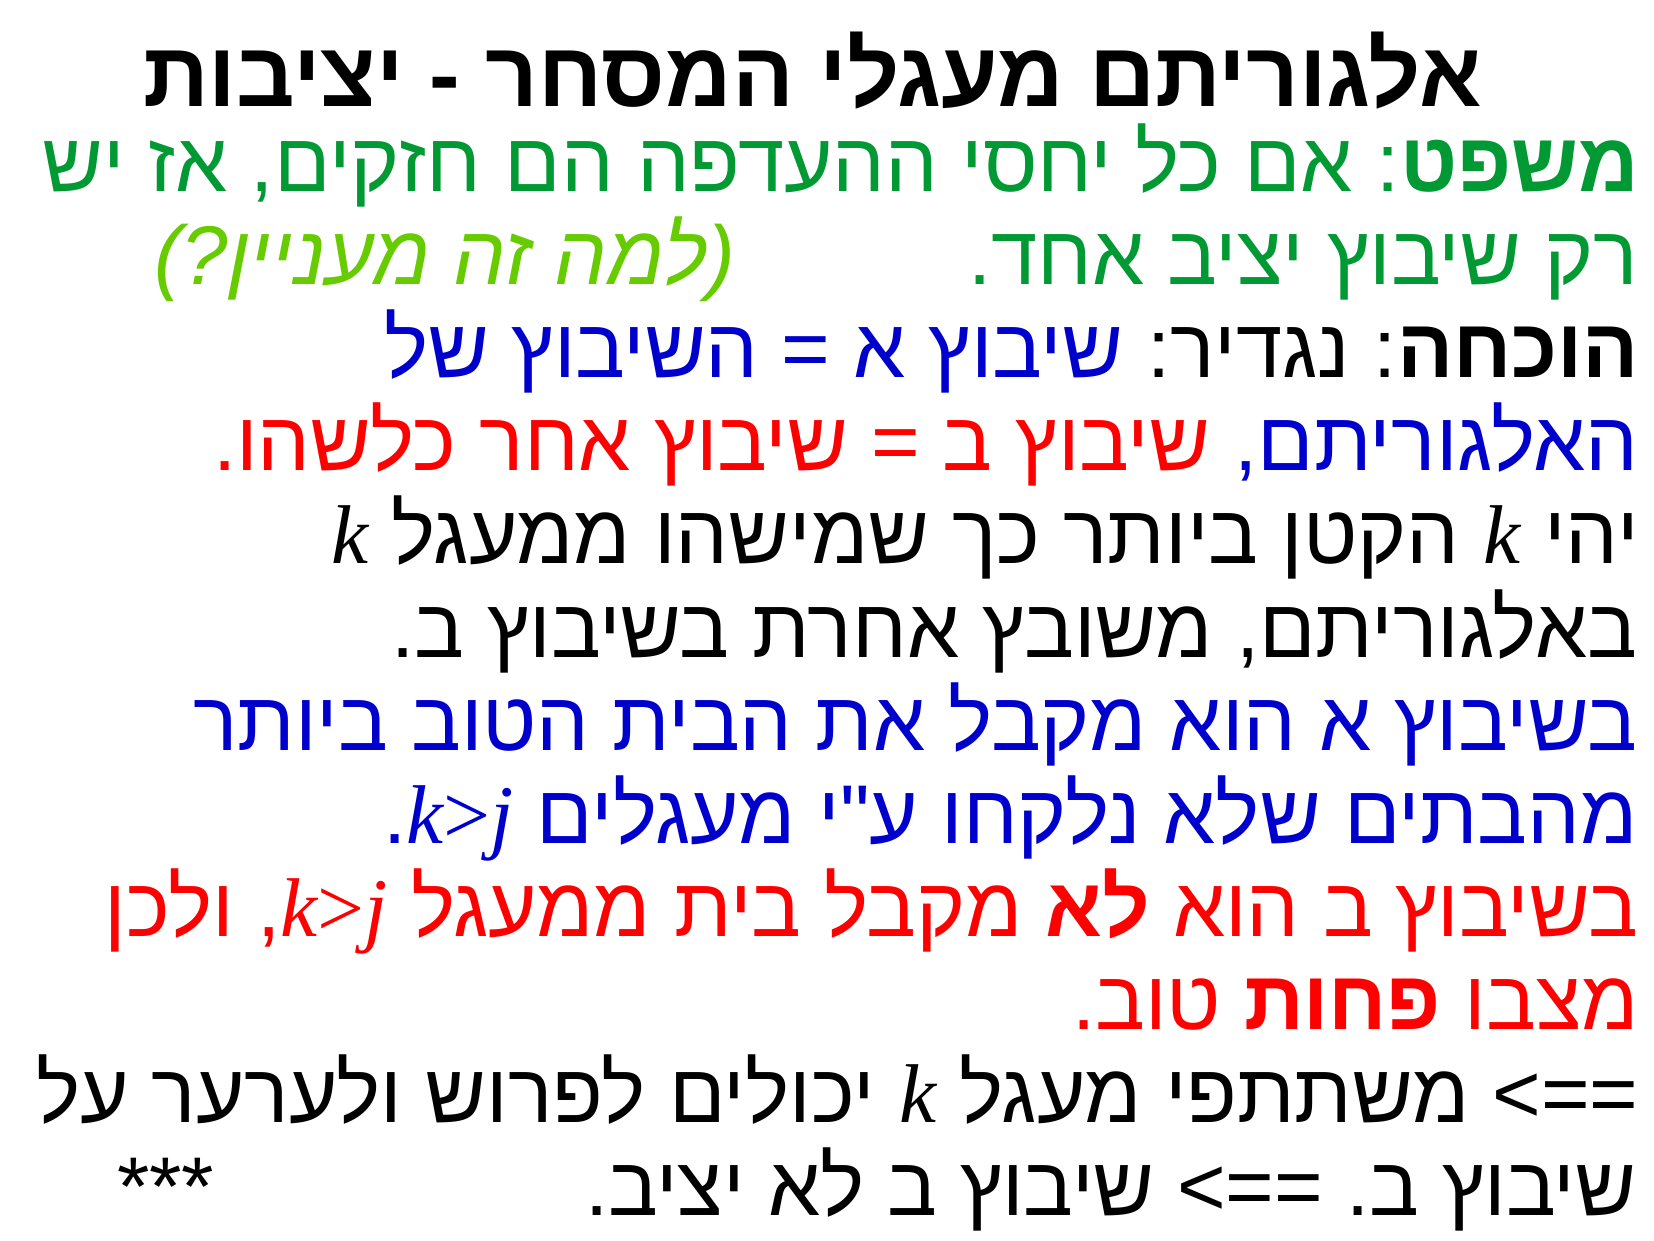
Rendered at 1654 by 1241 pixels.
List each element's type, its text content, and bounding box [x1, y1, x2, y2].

text_box משפט: אם כל יחסי ההעדפה הם חזקים, אז יש רק שיבוץ יציב אחד. (למה זה מעניין?) הוכחה: נגדיר: שיבוץ א = השיבוץ של האלגוריתם, שיבוץ ב = שיבוץ אחר כלשהו. יהי k הקטן ביותר כך שמישהו ממעגל k באלגוריתם, משובץ אחרת בשיבוץ ב. בשיבוץ א הוא מקבל את הבית הטוב ביותר מהבתים שלא נלקחו ע"י מעגלים k>j. בשיבוץ ב הוא לא מקבל בית ממעגל k>j, ולכן מצבו פחות טוב. ==> משתתפי מעגל k יכולים לפרוש ולערער על שיבוץ ב. ==> שיבוץ ב לא יציב. *** [0, 109, 1654, 1241]
title אלגוריתם מעגלי המסחר - יציבות [97, 0, 1531, 109]
